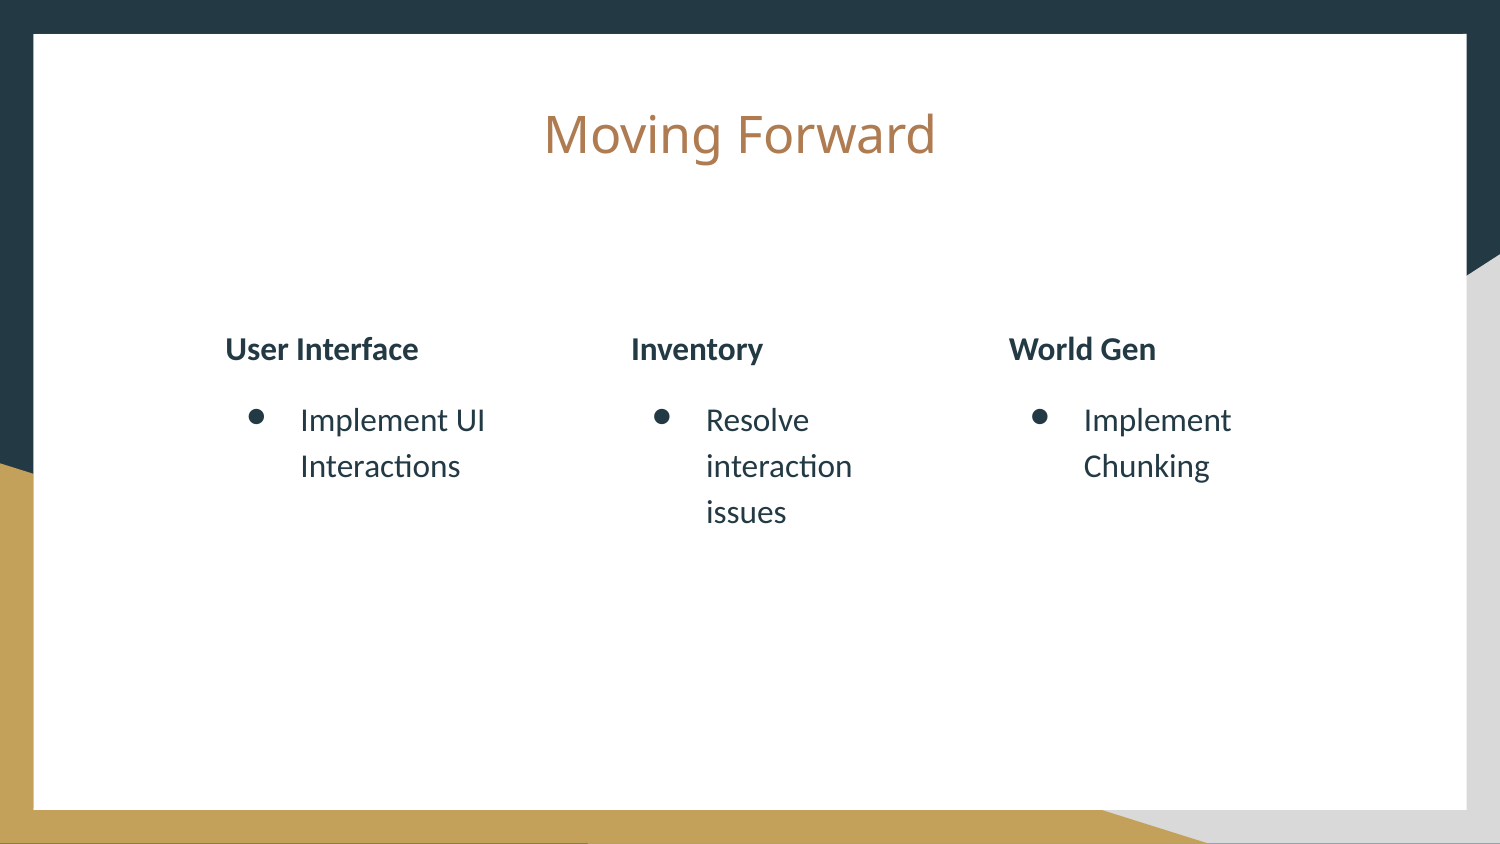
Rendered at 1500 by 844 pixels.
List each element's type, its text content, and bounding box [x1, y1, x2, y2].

list User Interface Implement UI Interactions [210, 306, 522, 538]
title Moving Forward [528, 86, 972, 191]
list World Gen Implement Chunking [993, 306, 1278, 538]
list Inventory Resolve interaction issues [615, 306, 900, 565]
